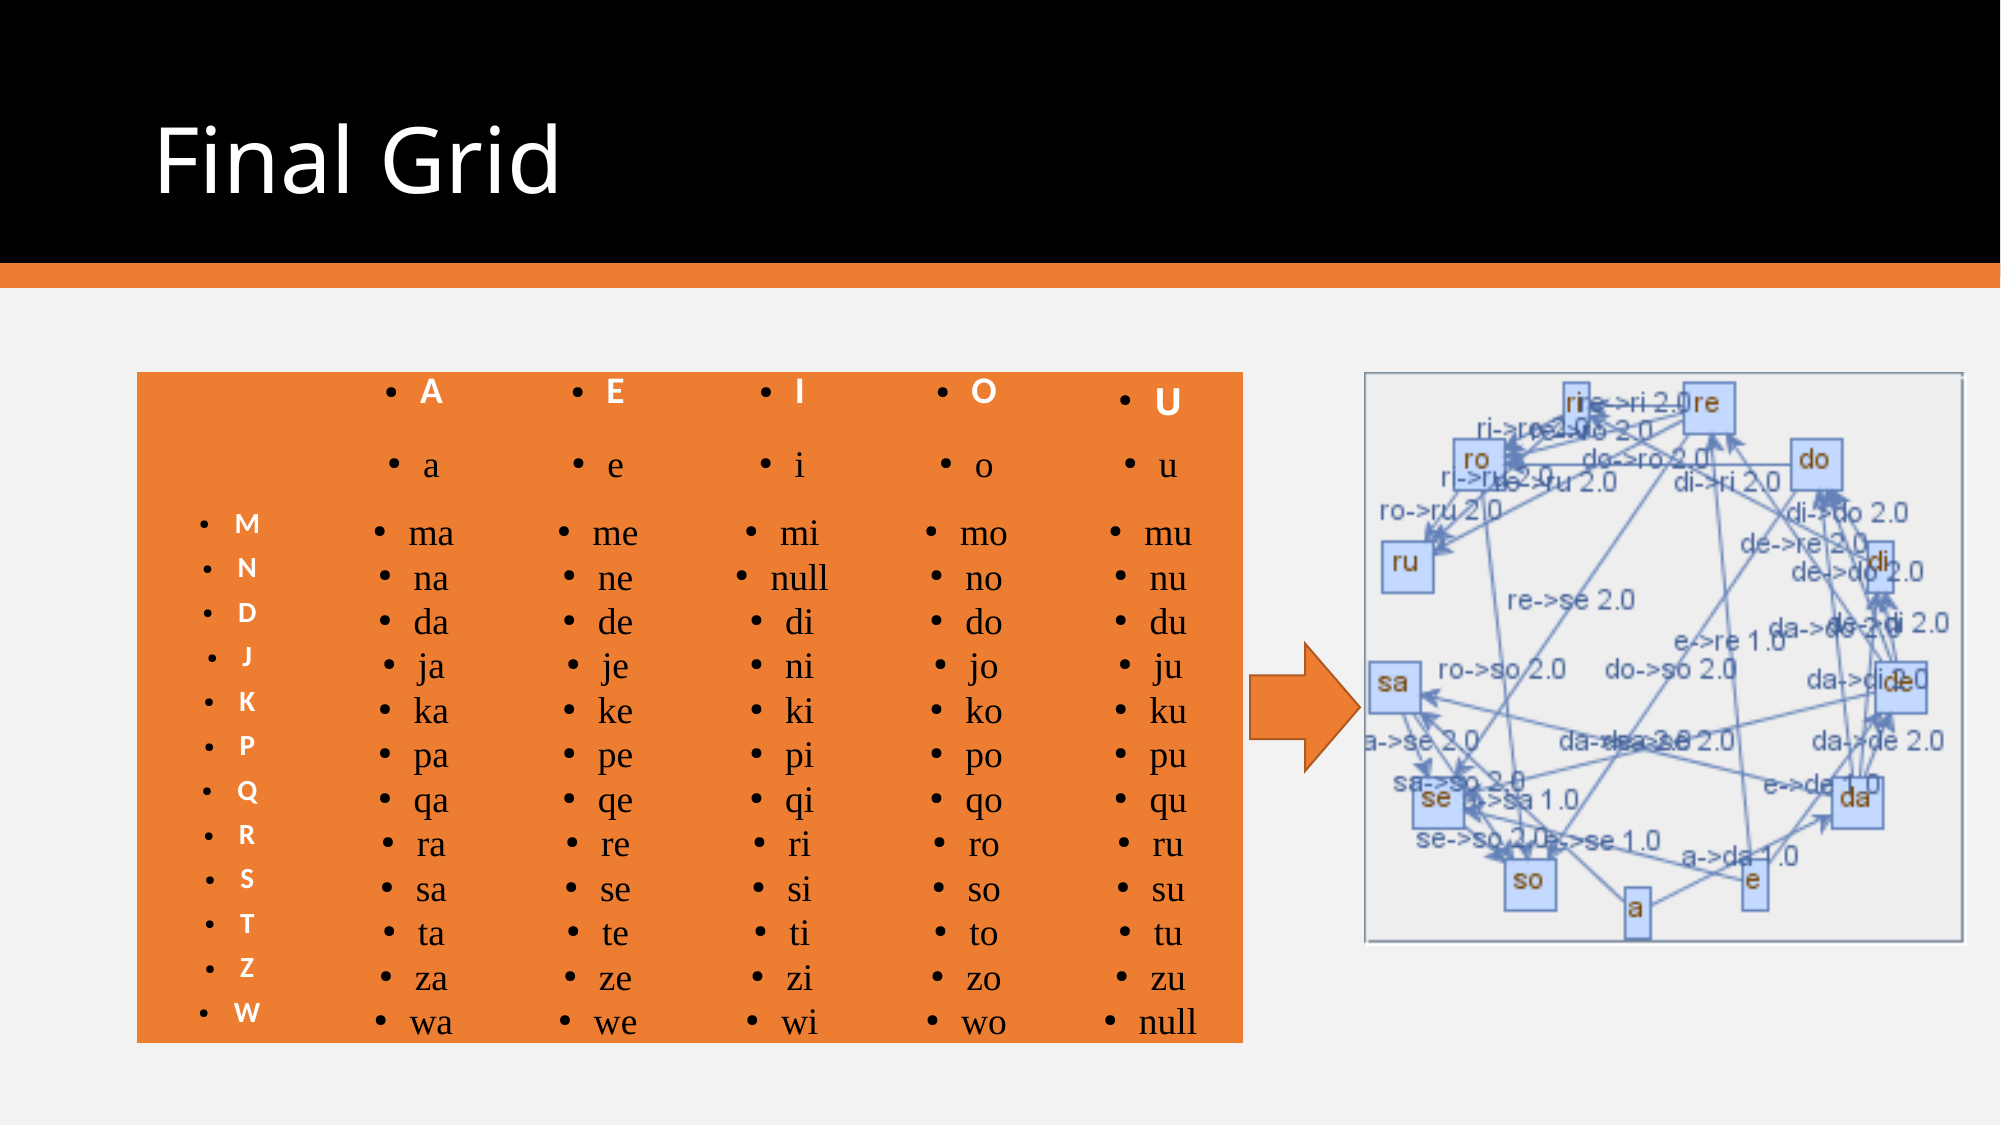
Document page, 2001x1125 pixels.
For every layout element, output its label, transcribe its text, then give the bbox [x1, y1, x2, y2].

table_cell ro [874, 820, 1058, 865]
table_header U [1058, 372, 1243, 441]
table_cell ki [690, 687, 874, 731]
table_cell pi [690, 731, 874, 776]
table_cell mo [874, 509, 1058, 554]
table_header E [506, 372, 690, 441]
table_cell Q [137, 776, 322, 820]
table_cell re [506, 820, 690, 865]
table_cell ze [506, 954, 690, 998]
table_cell da [322, 598, 506, 642]
table_cell wo [874, 998, 1058, 1043]
table_cell nu [1058, 554, 1243, 598]
table_cell pu [1058, 731, 1243, 776]
table_cell qu [1058, 776, 1243, 820]
table_cell ja [322, 642, 506, 687]
table_cell ti [690, 909, 874, 954]
table_cell ri [690, 820, 874, 865]
table_cell qi [690, 776, 874, 820]
table_cell ra [322, 820, 506, 865]
table_cell qu [1154, 796, 1162, 810]
table_cell qo [874, 776, 1058, 820]
table_header O [874, 372, 1058, 441]
table_cell su [1058, 865, 1243, 909]
table_cell ta [322, 909, 506, 954]
table_cell na [322, 554, 506, 598]
table_cell pe [506, 731, 690, 776]
table_cell do [874, 598, 1058, 642]
table_cell ma [322, 509, 506, 554]
table_cell P [137, 731, 322, 776]
table_header I [690, 372, 874, 441]
text_box [1250, 643, 1360, 772]
table_cell te [506, 909, 690, 954]
table_cell S [137, 865, 322, 909]
table_cell po [874, 731, 1058, 776]
table_cell ke [506, 687, 690, 731]
table_cell T [137, 909, 322, 954]
table_cell qa [418, 796, 426, 810]
table_cell mi [690, 509, 874, 554]
table_cell qo [970, 796, 978, 810]
table_cell me [506, 509, 690, 554]
table_cell ne [506, 554, 690, 598]
picture [1364, 372, 1967, 946]
table_cell di [690, 598, 874, 642]
table_cell D [137, 598, 322, 642]
table_cell wa [322, 998, 506, 1043]
table_cell null [1058, 998, 1243, 1043]
table_cell so [874, 865, 1058, 909]
table_cell jo [874, 642, 1058, 687]
table_header [137, 372, 322, 441]
table_cell de [506, 598, 690, 642]
table_cell o [874, 441, 1058, 509]
table_cell M [137, 509, 322, 554]
table_cell se [506, 865, 690, 909]
table_cell zu [1058, 954, 1243, 998]
table_cell za [322, 954, 506, 998]
table_cell ru [1058, 820, 1243, 865]
table_cell ju [1058, 642, 1243, 687]
table_cell Z [137, 954, 322, 998]
table_cell e [506, 441, 690, 509]
table_cell sa [322, 865, 506, 909]
table_cell ni [690, 642, 874, 687]
table_cell zo [874, 954, 1058, 998]
table_cell je [506, 642, 690, 687]
table_cell to [874, 909, 1058, 954]
table_cell N [137, 554, 322, 598]
table_cell [137, 441, 322, 509]
table_cell J [137, 642, 322, 687]
table_cell null [690, 554, 874, 598]
table_cell du [1058, 598, 1243, 642]
table_cell K [137, 687, 322, 731]
table_cell no [874, 554, 1058, 598]
table_cell a [322, 441, 506, 509]
table_cell ko [874, 687, 1058, 731]
table_cell qi [790, 796, 798, 810]
table_cell ku [1058, 687, 1243, 731]
table_cell pa [322, 731, 506, 776]
table_cell si [690, 865, 874, 909]
table_cell R [137, 820, 322, 865]
table_cell zi [690, 954, 874, 998]
table_cell i [690, 441, 874, 509]
table_cell u [1058, 441, 1243, 509]
table_cell we [506, 998, 690, 1043]
title Final Grid [137, 55, 1863, 273]
table_cell W [137, 998, 322, 1043]
table_cell wi [690, 998, 874, 1043]
table_cell ka [322, 687, 506, 731]
table_cell qe [506, 776, 690, 820]
table_cell mu [1058, 509, 1243, 554]
table_header A [322, 372, 506, 441]
table_cell tu [1058, 909, 1243, 954]
table_cell qe [602, 796, 610, 810]
table_cell qa [322, 776, 506, 820]
